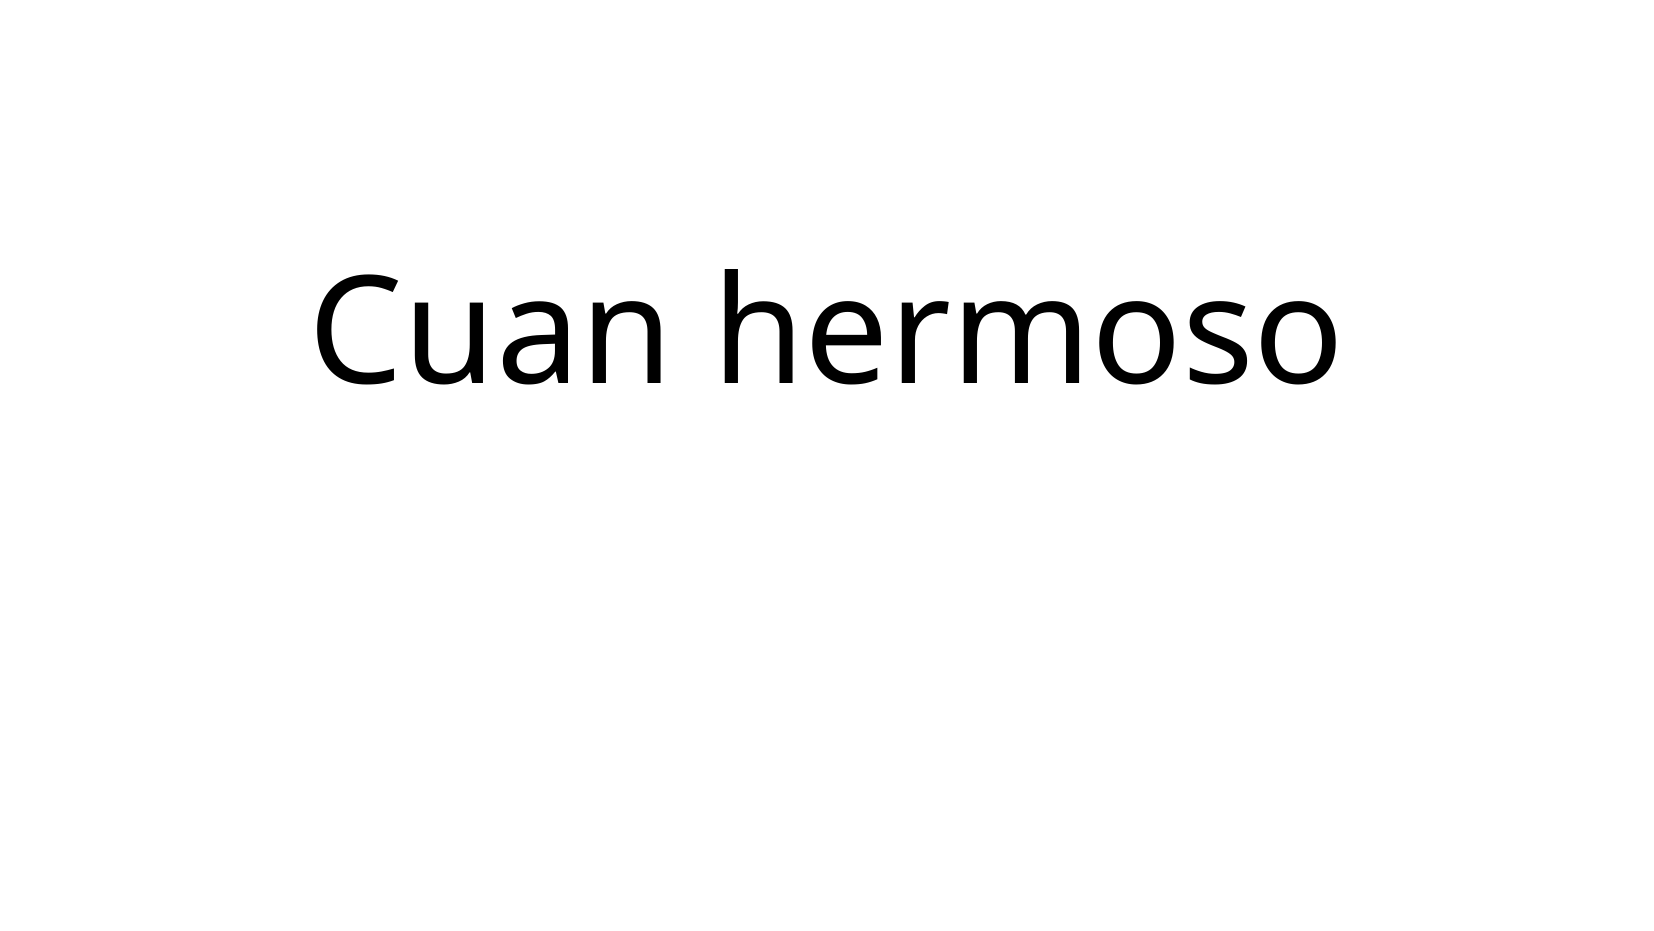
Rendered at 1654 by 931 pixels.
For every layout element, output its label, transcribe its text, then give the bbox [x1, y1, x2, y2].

title Cuan hermoso [0, 219, 1654, 432]
